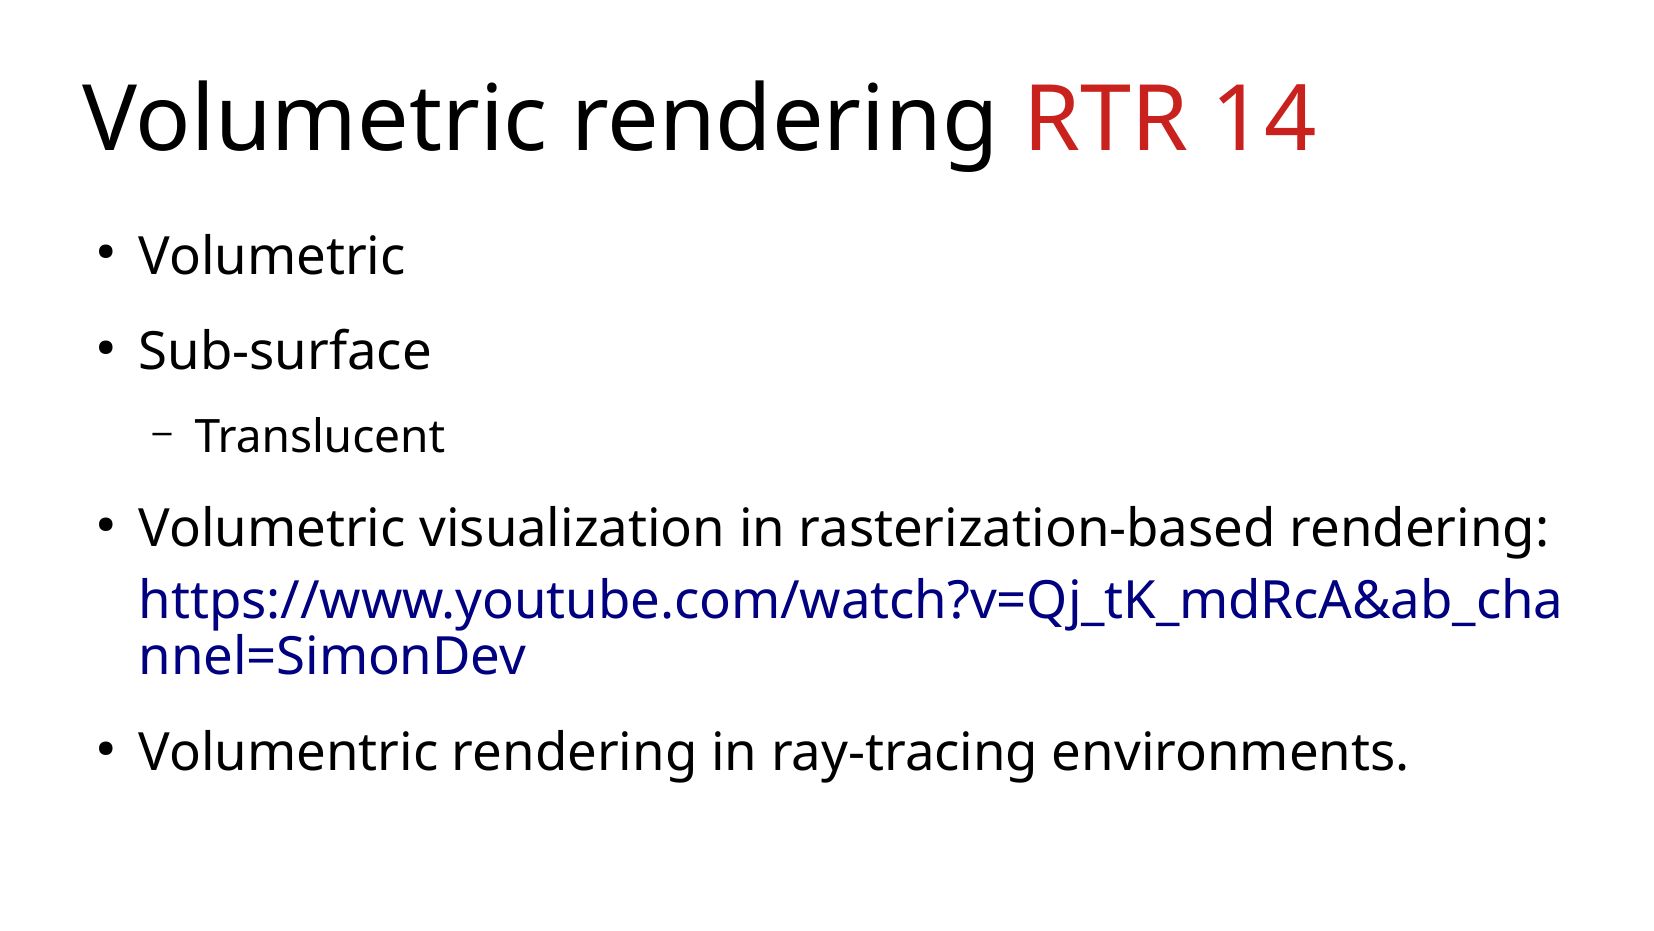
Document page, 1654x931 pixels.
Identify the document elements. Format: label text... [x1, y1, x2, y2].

title Volumetric rendering RTR 14 [82, 37, 1571, 193]
list Volumetric Sub-surface Translucent Volumetric visualization in rasterization-based rendering: https://www.youtube.com/watch?v=Qj_tK_mdRcA&ab_channel=SimonDev Volumentric rendering in ray-tracing environments. [82, 217, 1571, 758]
